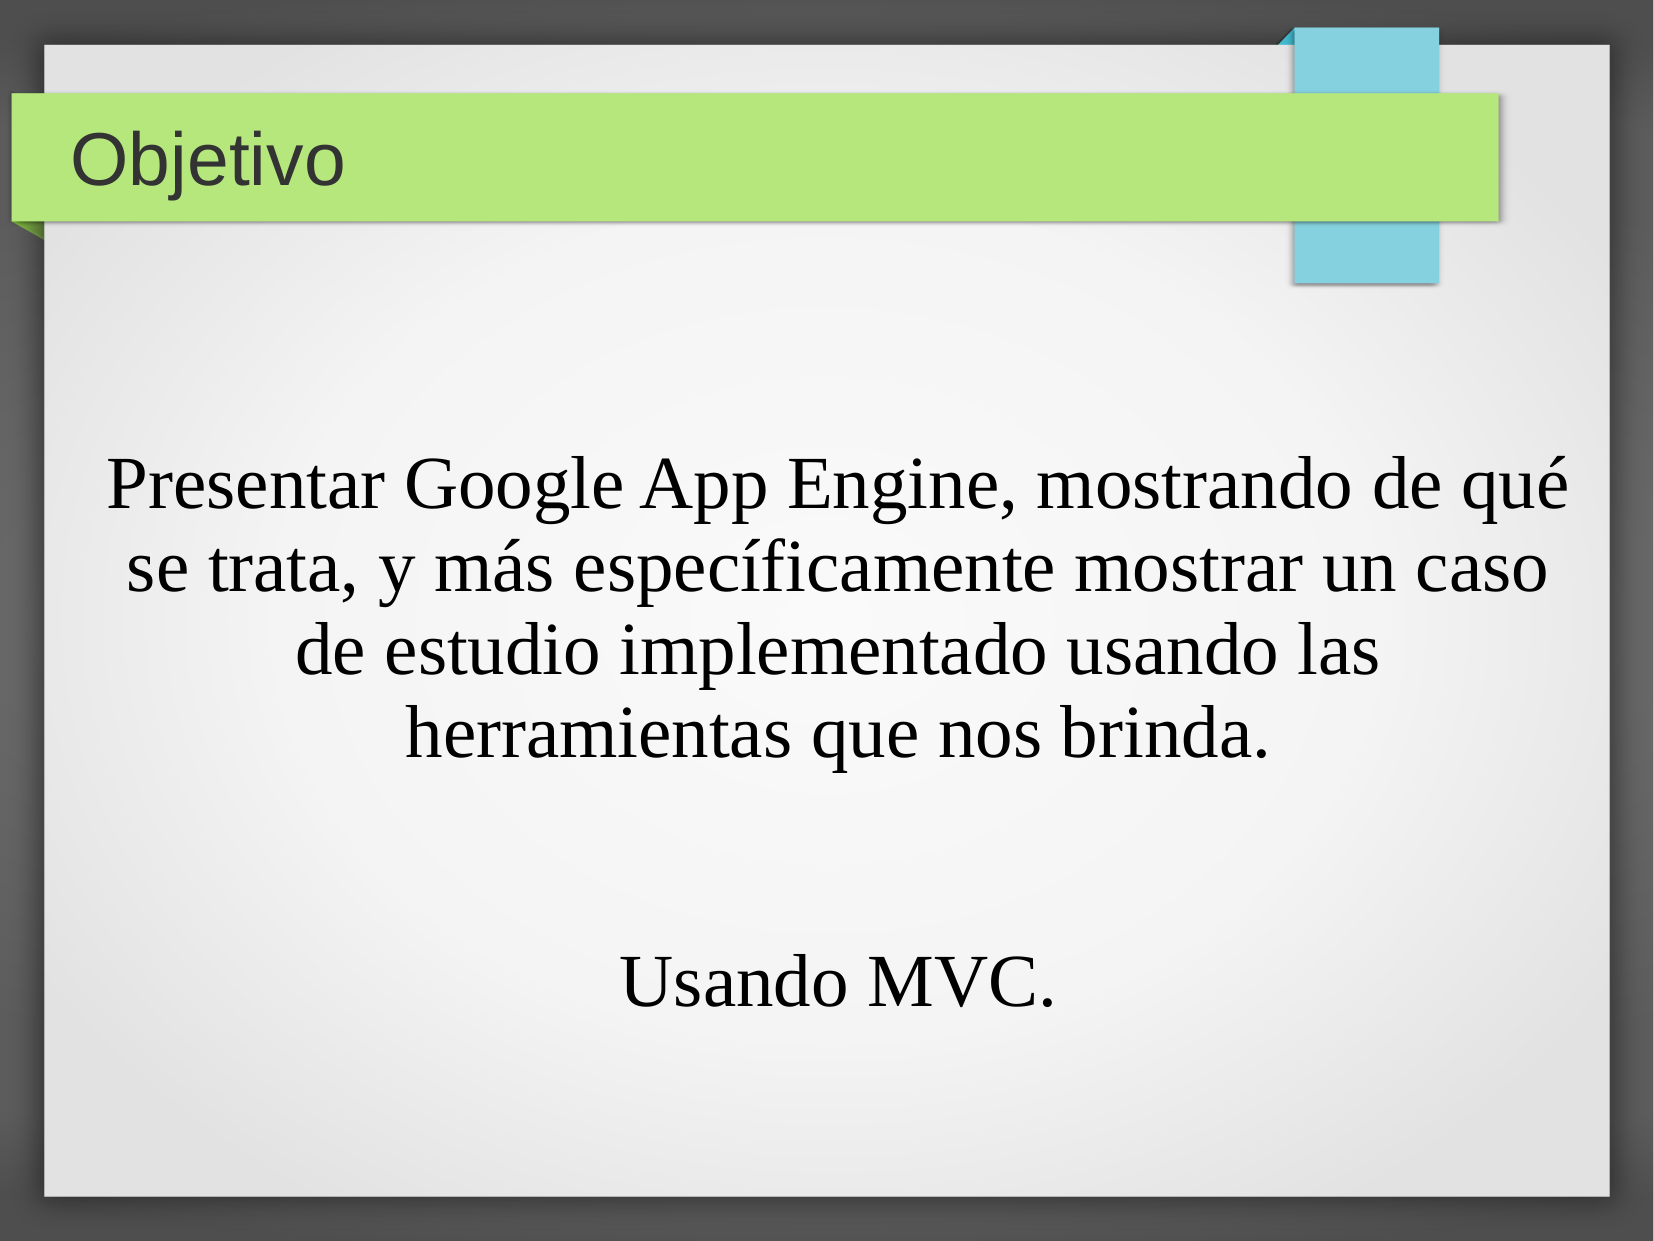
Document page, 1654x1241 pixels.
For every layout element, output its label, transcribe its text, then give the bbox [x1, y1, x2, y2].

text_box Presentar Google App Engine, mostrando de qué se trata, y más específicamente mostrar un caso de estudio implementado usando las herramientas que nos brinda. Usando MVC. [94, 441, 1583, 1023]
picture [0, 0, 1654, 1241]
title Objetivo [70, 106, 1229, 213]
